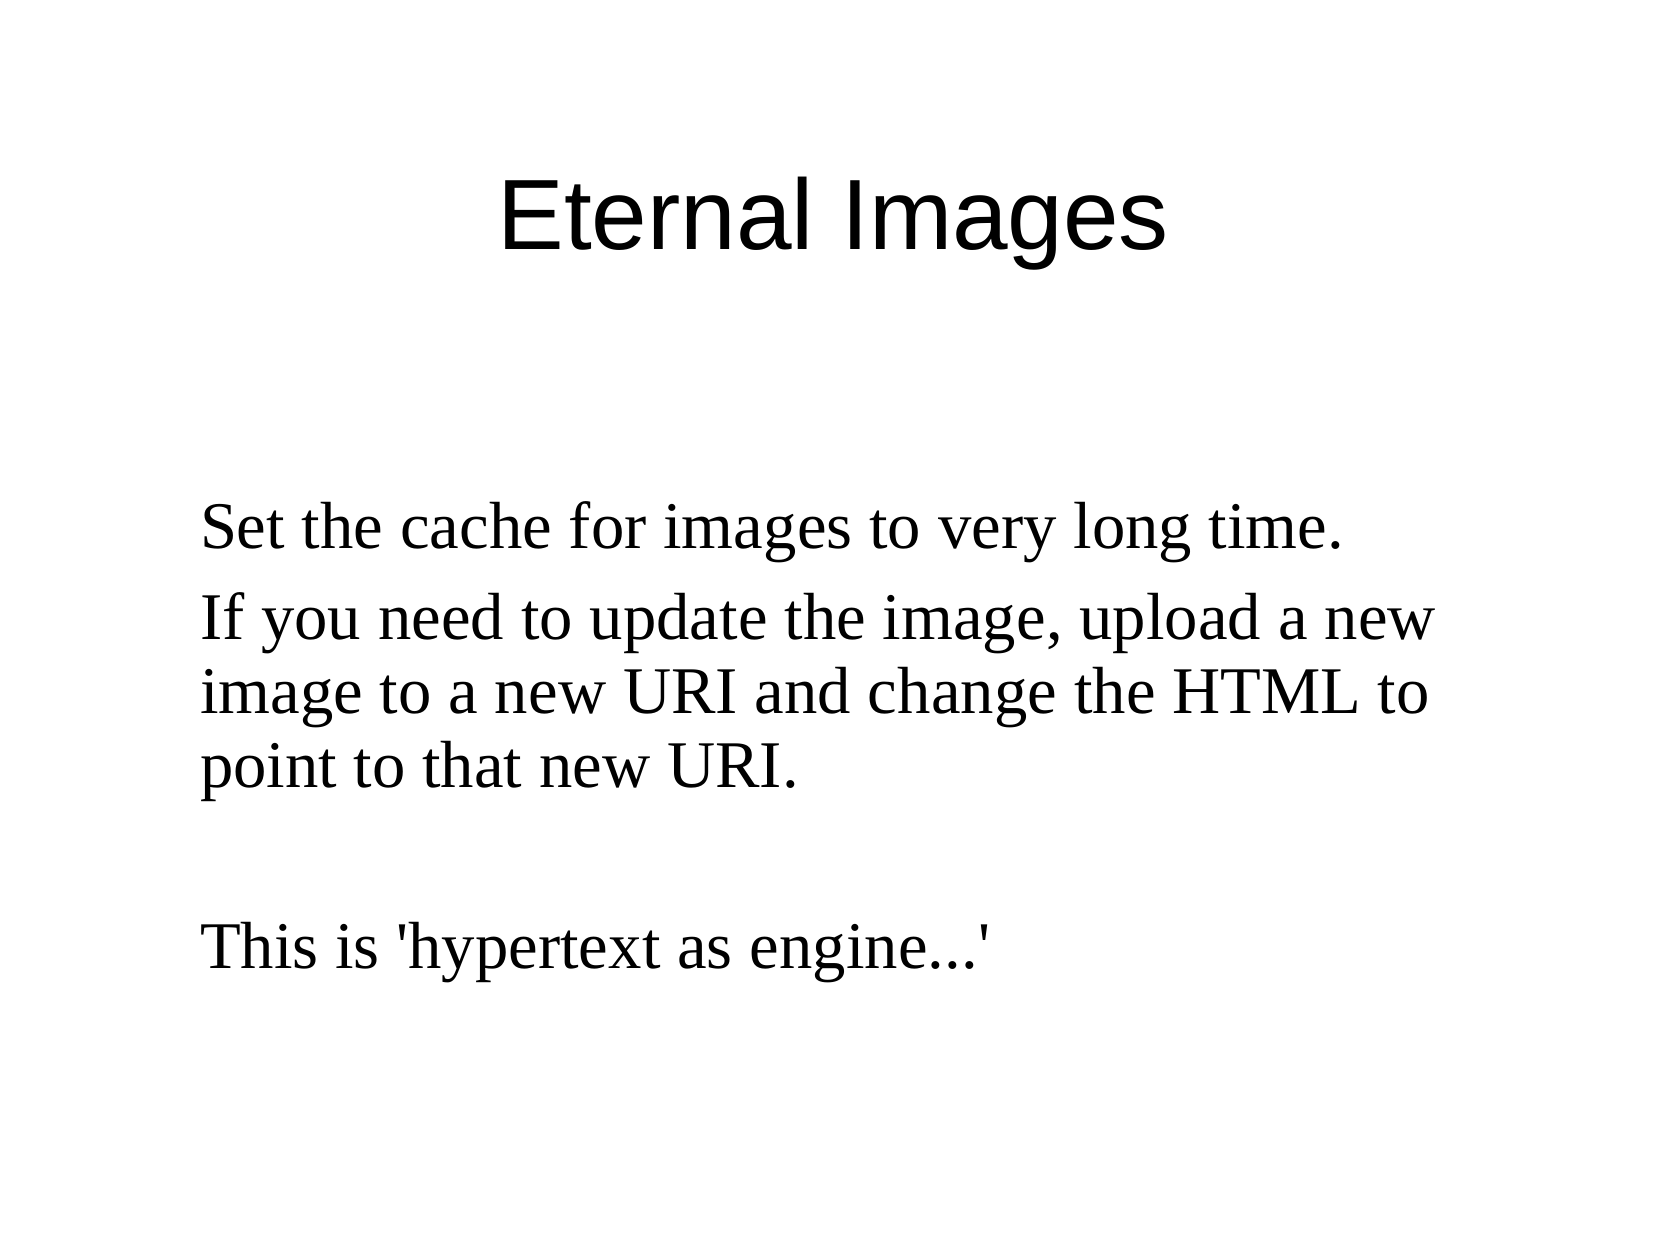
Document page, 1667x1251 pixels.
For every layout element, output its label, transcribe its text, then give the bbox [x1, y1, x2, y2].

title Eternal Images [124, 118, 1542, 313]
subtitle Set the cache for images to very long time. If you need to update the image, upload a new image to a new URI and change the HTML to point to that new URI. This is 'hypertext as engine...' [124, 368, 1542, 1104]
